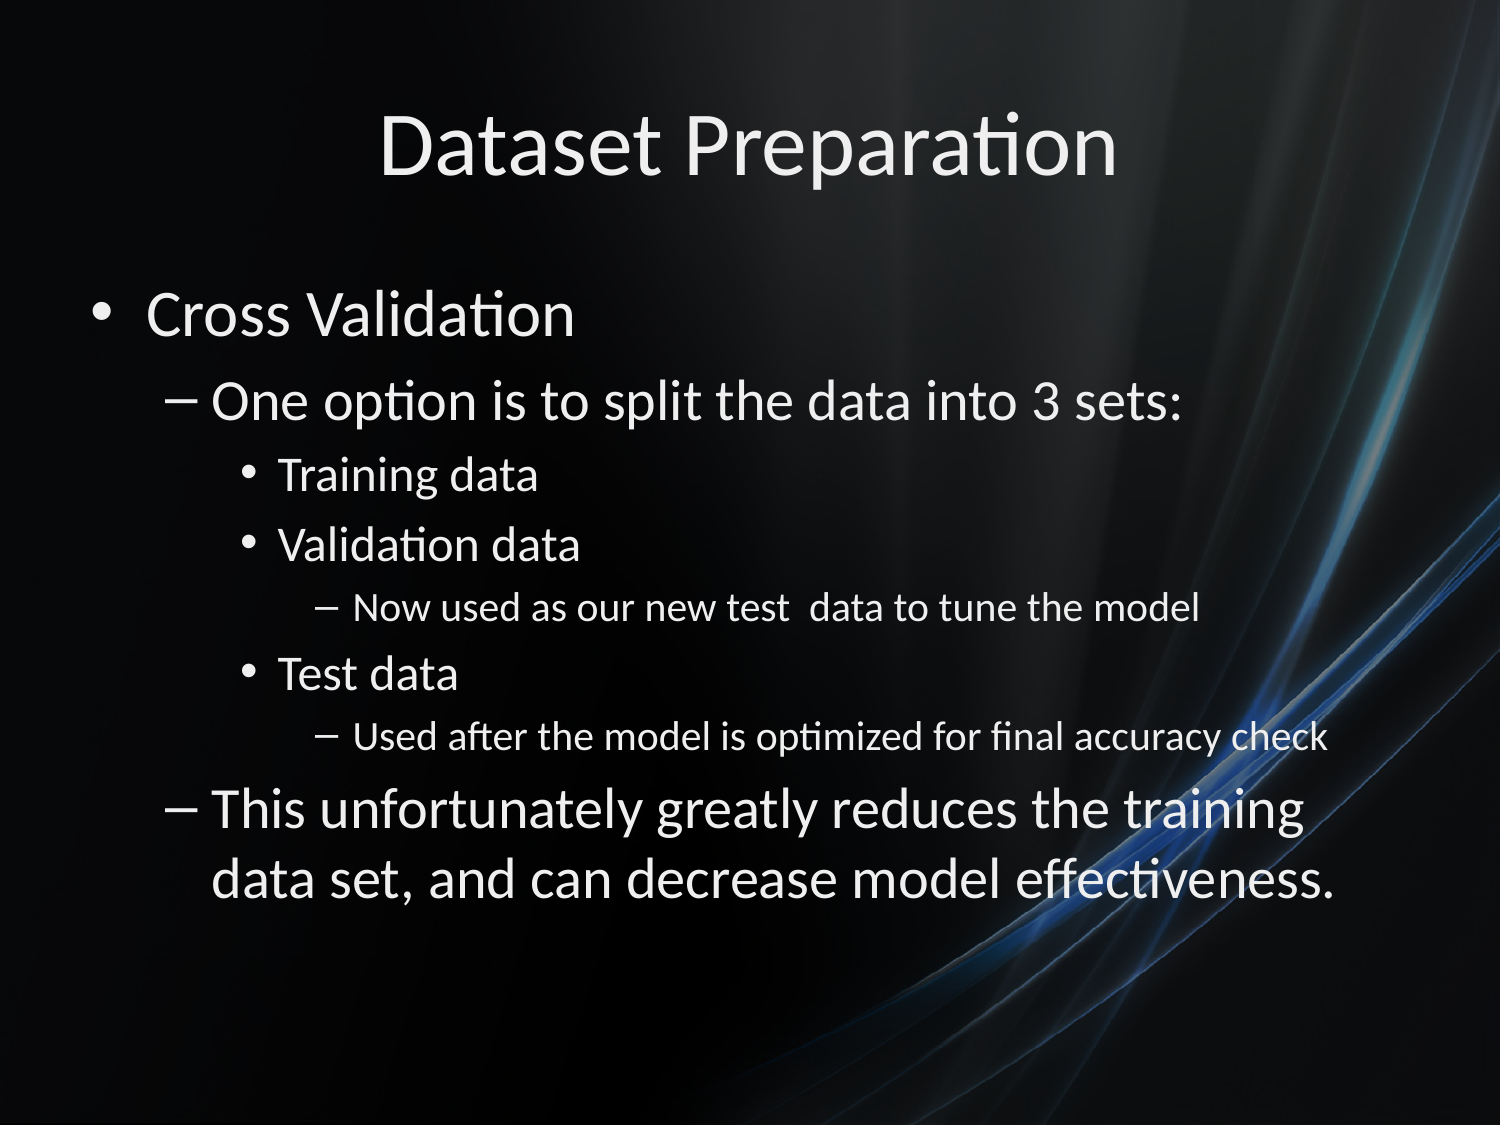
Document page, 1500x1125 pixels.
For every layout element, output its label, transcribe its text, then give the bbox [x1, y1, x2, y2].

title Dataset Preparation [75, 45, 1425, 233]
picture [0, 0, 1500, 1125]
list Cross Validation One option is to split the data into 3 sets: Training data Validation data Now used as our new test data to tune the model Test data Used after the model is optimized for final accuracy check This unfortunately greatly reduces the training data set, and can decrease model effectiveness. [75, 262, 1425, 1005]
